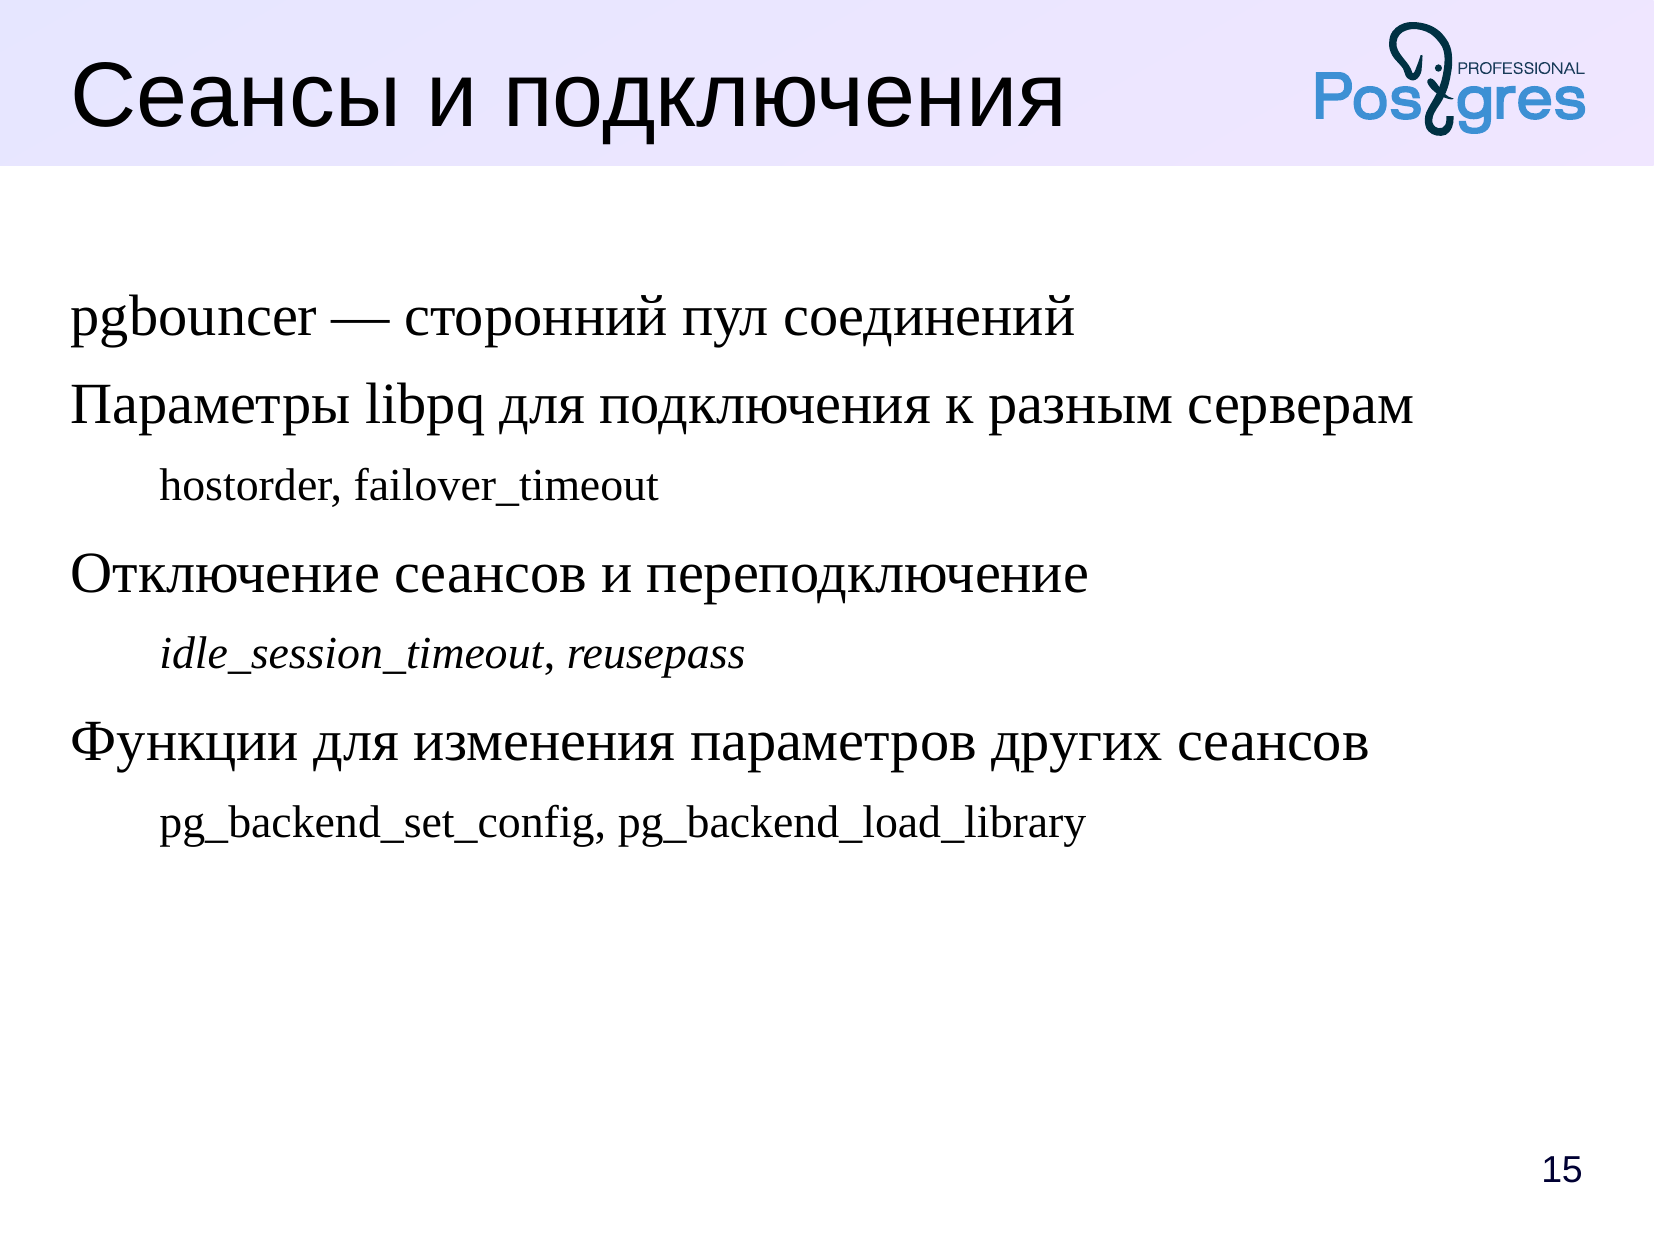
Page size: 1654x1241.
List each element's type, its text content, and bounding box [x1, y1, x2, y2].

list pgbouncer — сторонний пул соединений Параметры libpq для подключения к разным серверам hostorder, failover_timeout Отключение сеансов и переподключение idle_session_timeout, reusepass Функции для изменения параметров других сеансов pg_backend_set_config, pg_backend_load_library [70, 283, 1583, 1134]
title Сеансы и подключения [70, 43, 1241, 147]
